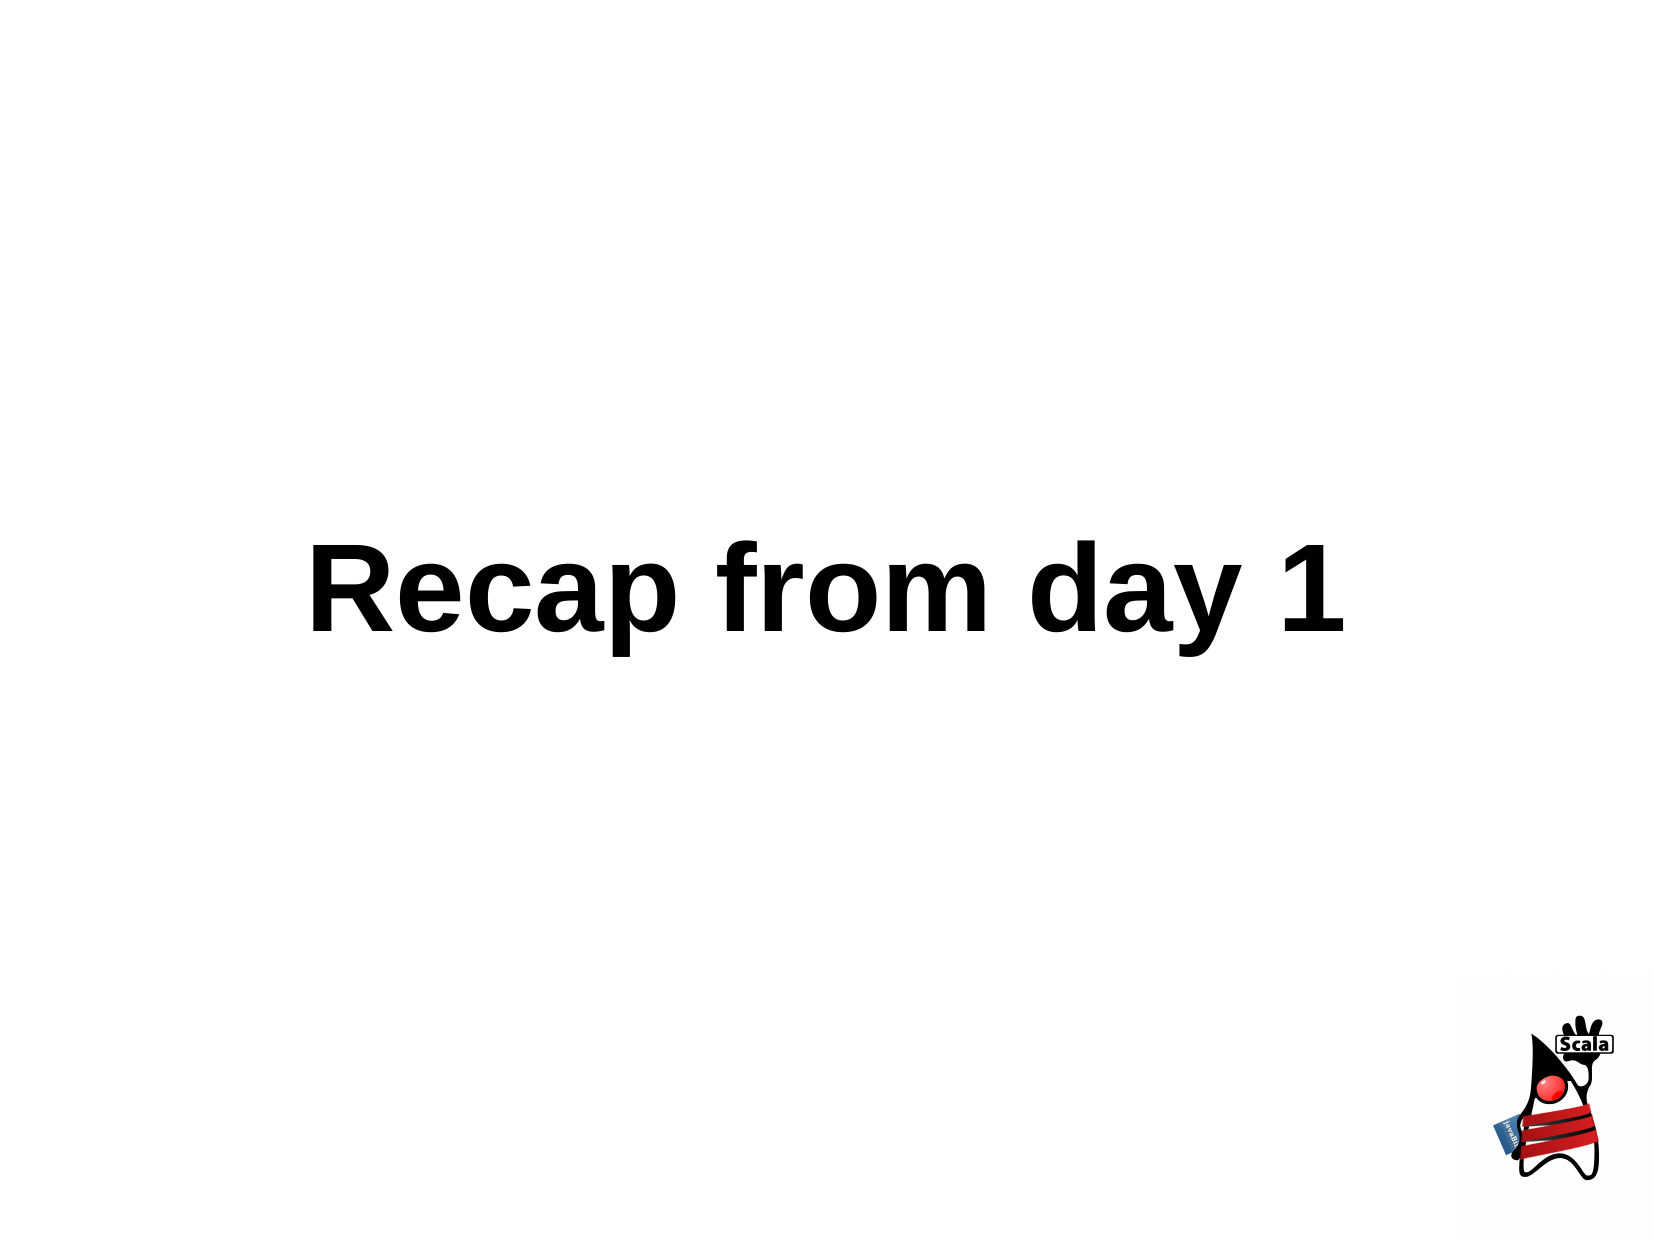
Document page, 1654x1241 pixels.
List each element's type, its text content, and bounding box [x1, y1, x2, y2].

text_box Recap from day 1 [82, 75, 1571, 1102]
picture [1462, 969, 1654, 1241]
